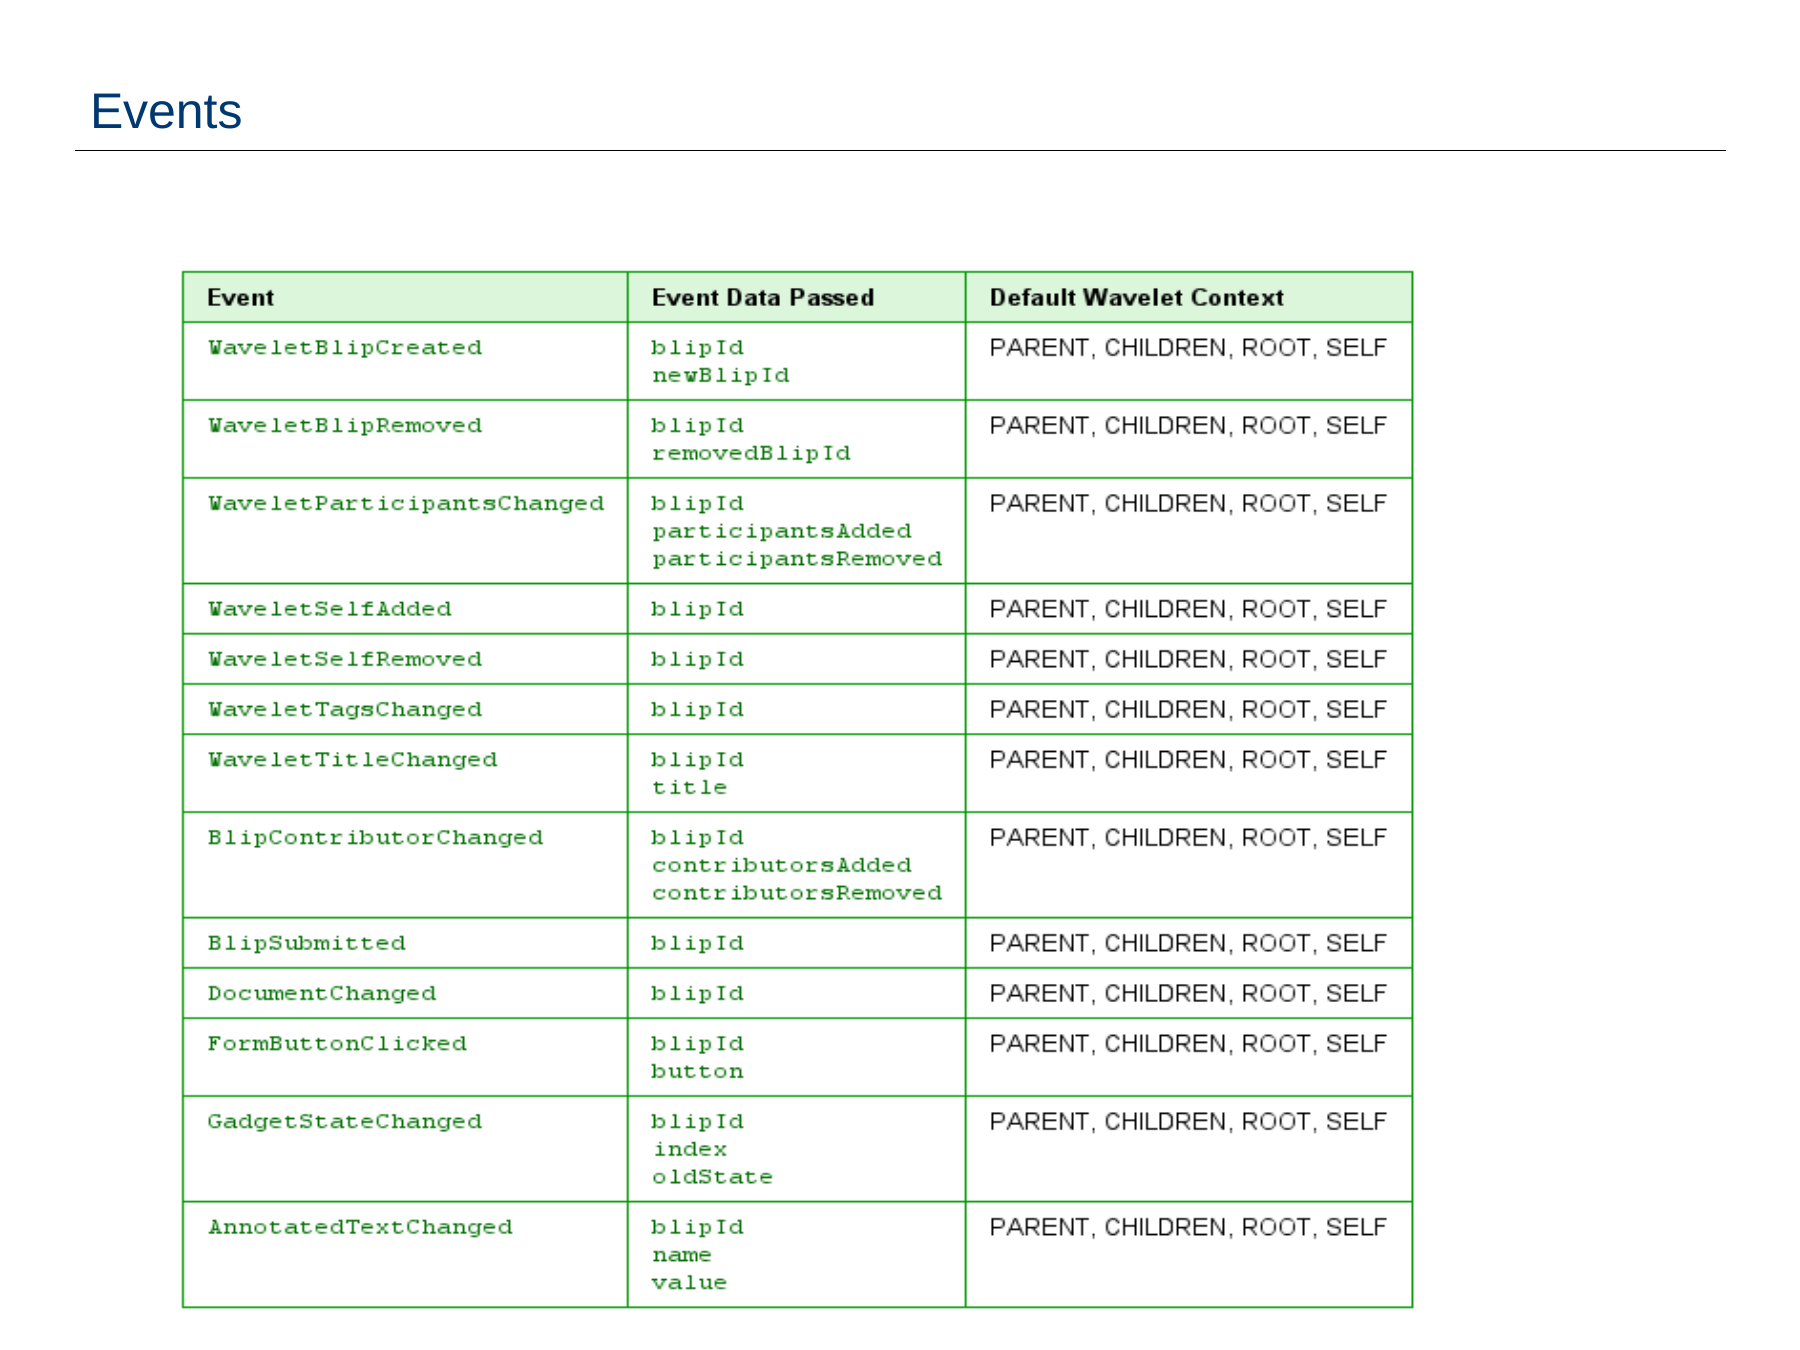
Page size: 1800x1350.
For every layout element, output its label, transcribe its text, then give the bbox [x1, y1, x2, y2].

picture [171, 261, 1431, 1331]
text_box [919, 415, 986, 487]
title Events [90, 38, 1710, 147]
